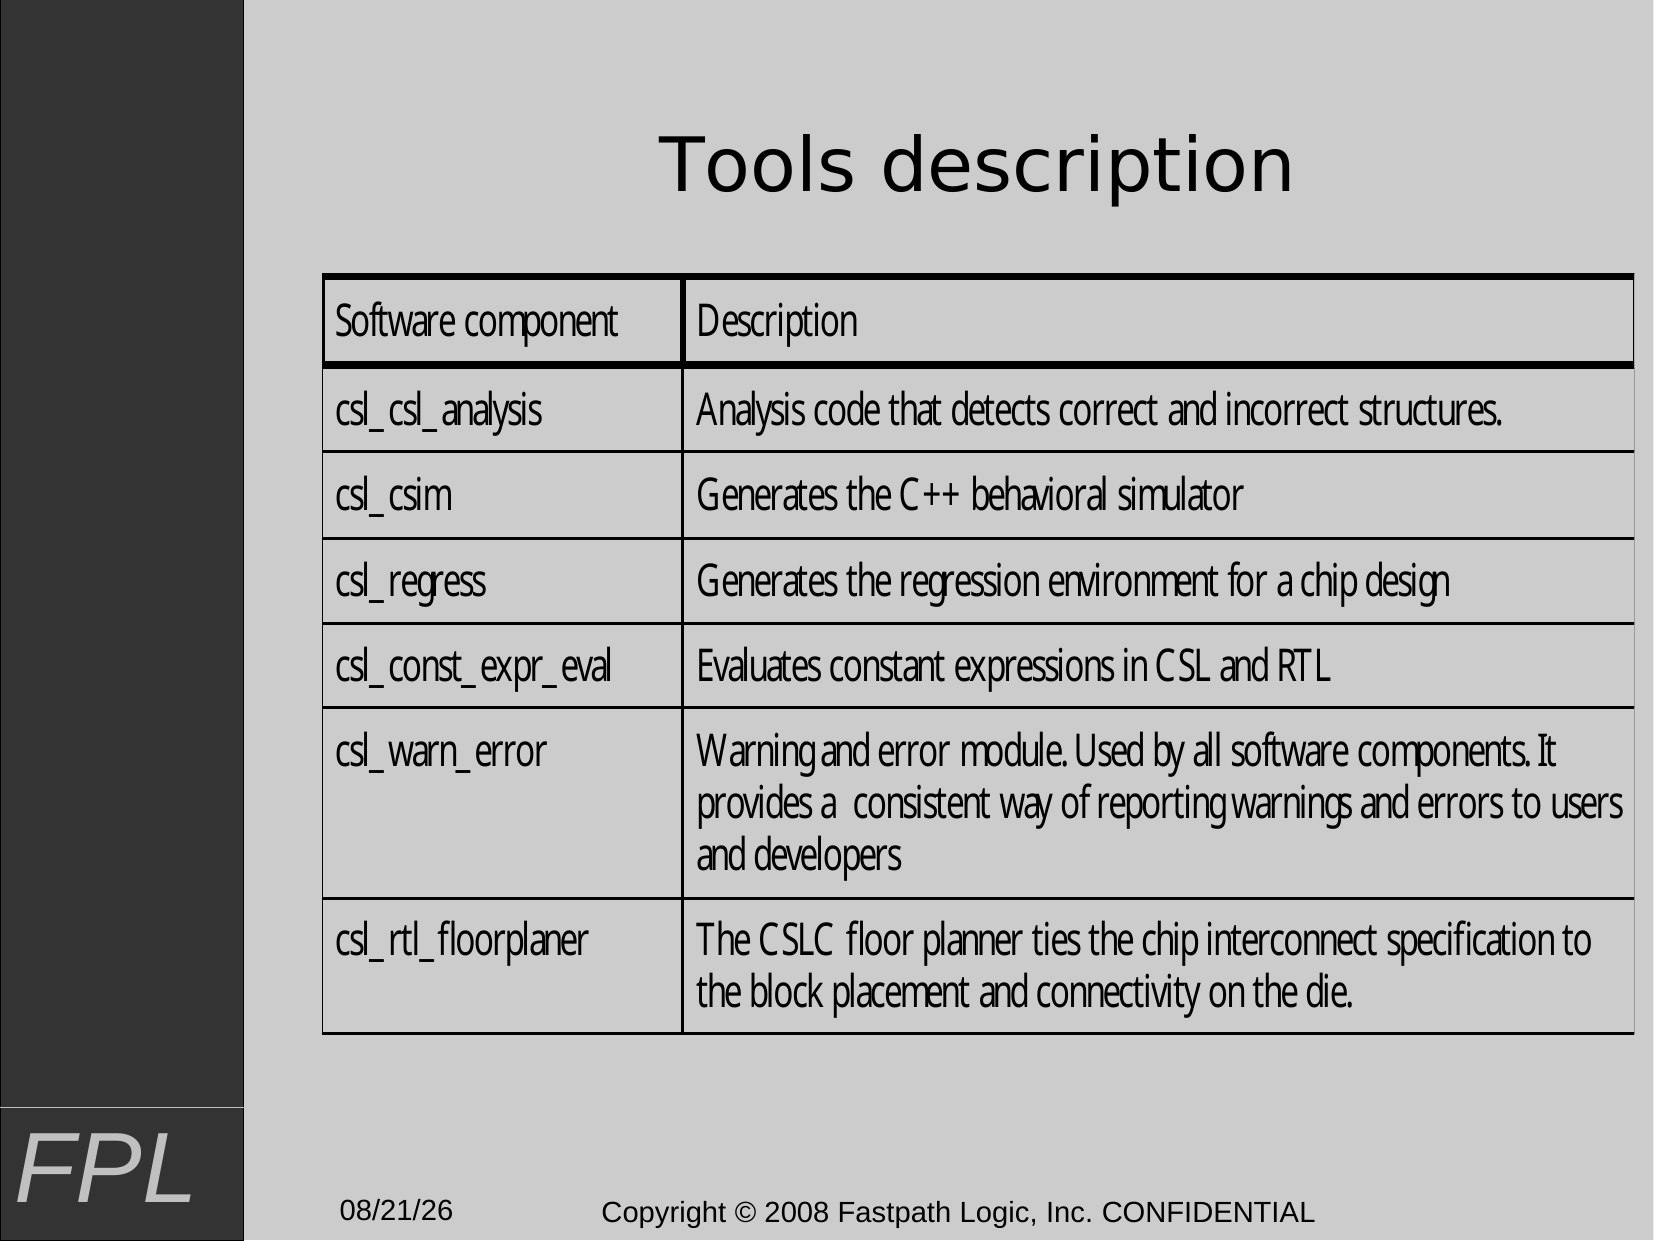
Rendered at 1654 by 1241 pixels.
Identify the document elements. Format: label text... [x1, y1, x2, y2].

title Tools description [427, 57, 1530, 272]
chart [322, 272, 1635, 1179]
